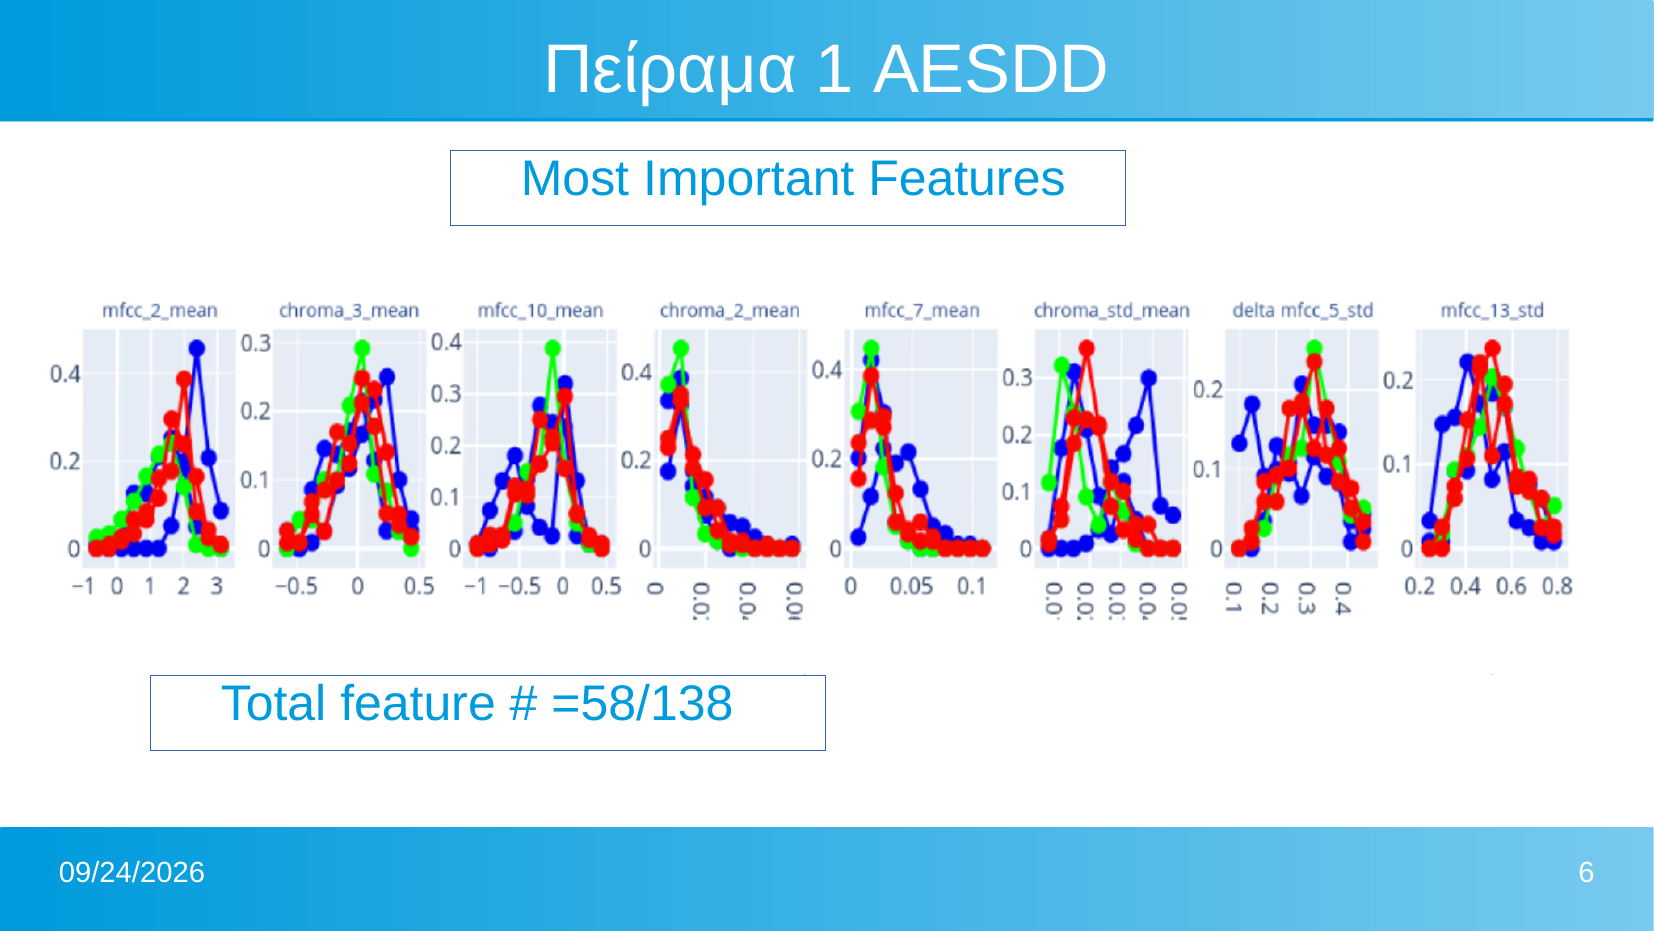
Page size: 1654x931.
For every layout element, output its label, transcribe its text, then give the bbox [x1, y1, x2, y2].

title Πείραμα 1 AESDD [59, 29, 1595, 108]
picture [37, 262, 1619, 676]
list Most Important Features [450, 150, 1126, 226]
list Total feature # =58/138 [150, 675, 826, 751]
